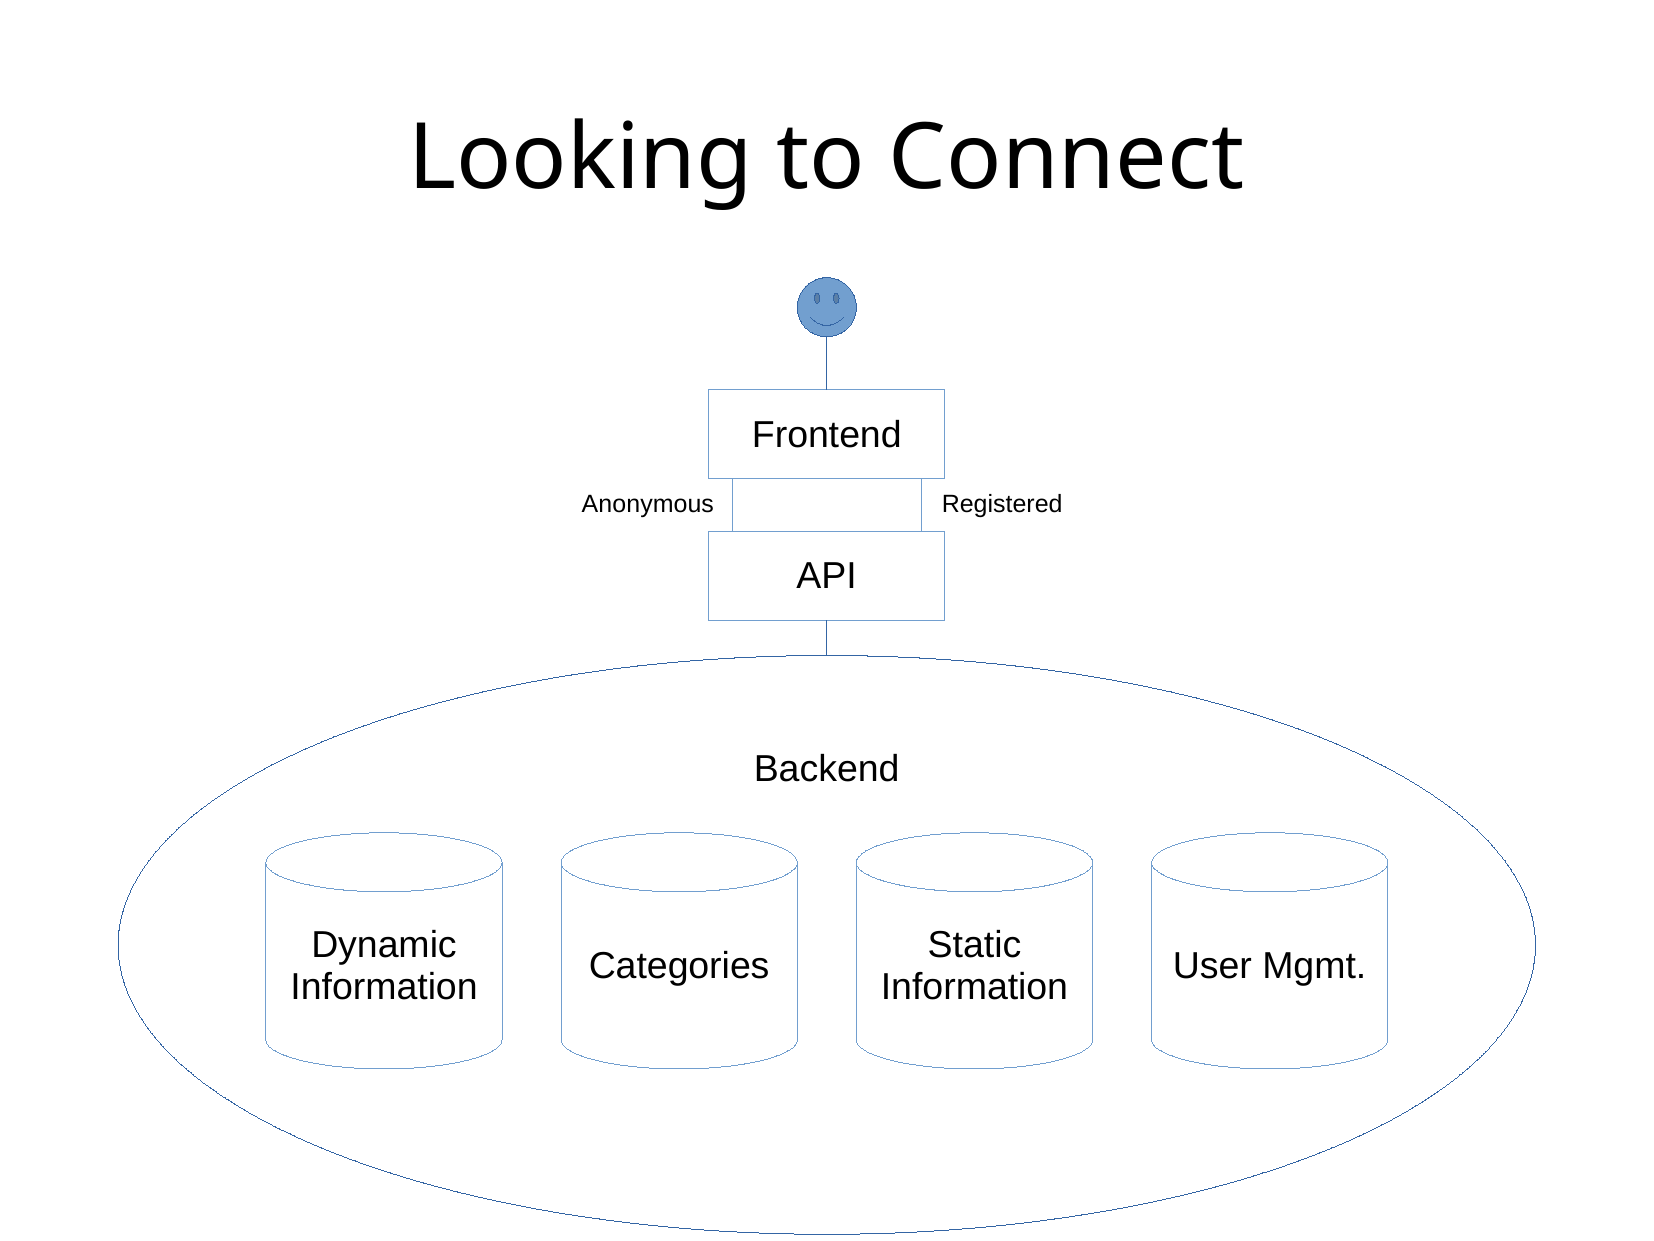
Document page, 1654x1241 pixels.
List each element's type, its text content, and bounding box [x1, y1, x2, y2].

title Looking to Connect [82, 49, 1571, 257]
text_box Registered [927, 482, 1078, 525]
text_box User Mgmt. [1151, 865, 1388, 1069]
text_box Categories [561, 865, 798, 1069]
text_box Dynamic Information [265, 863, 503, 1069]
text_box Frontend [708, 389, 945, 479]
text_box Backend [118, 655, 1536, 1235]
text_box Static Information [856, 866, 1093, 1069]
text_box [797, 277, 857, 337]
text_box Anonymous [566, 482, 730, 525]
text_box API [708, 531, 945, 621]
